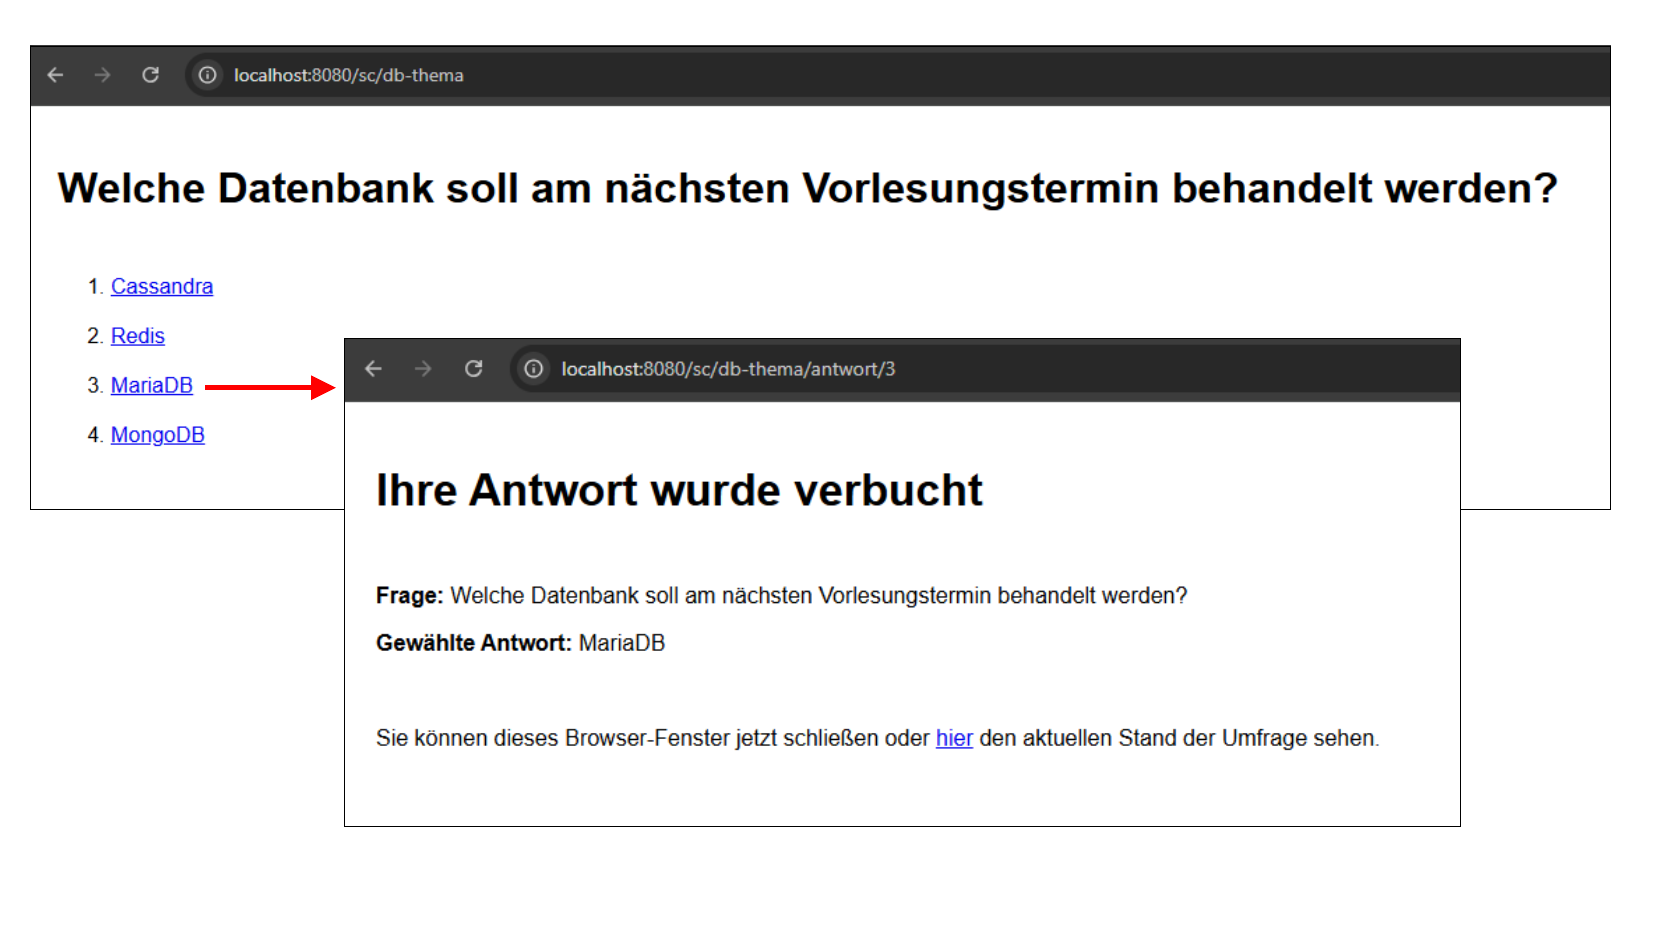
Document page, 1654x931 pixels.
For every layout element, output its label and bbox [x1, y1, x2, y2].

picture [30, 45, 1611, 827]
